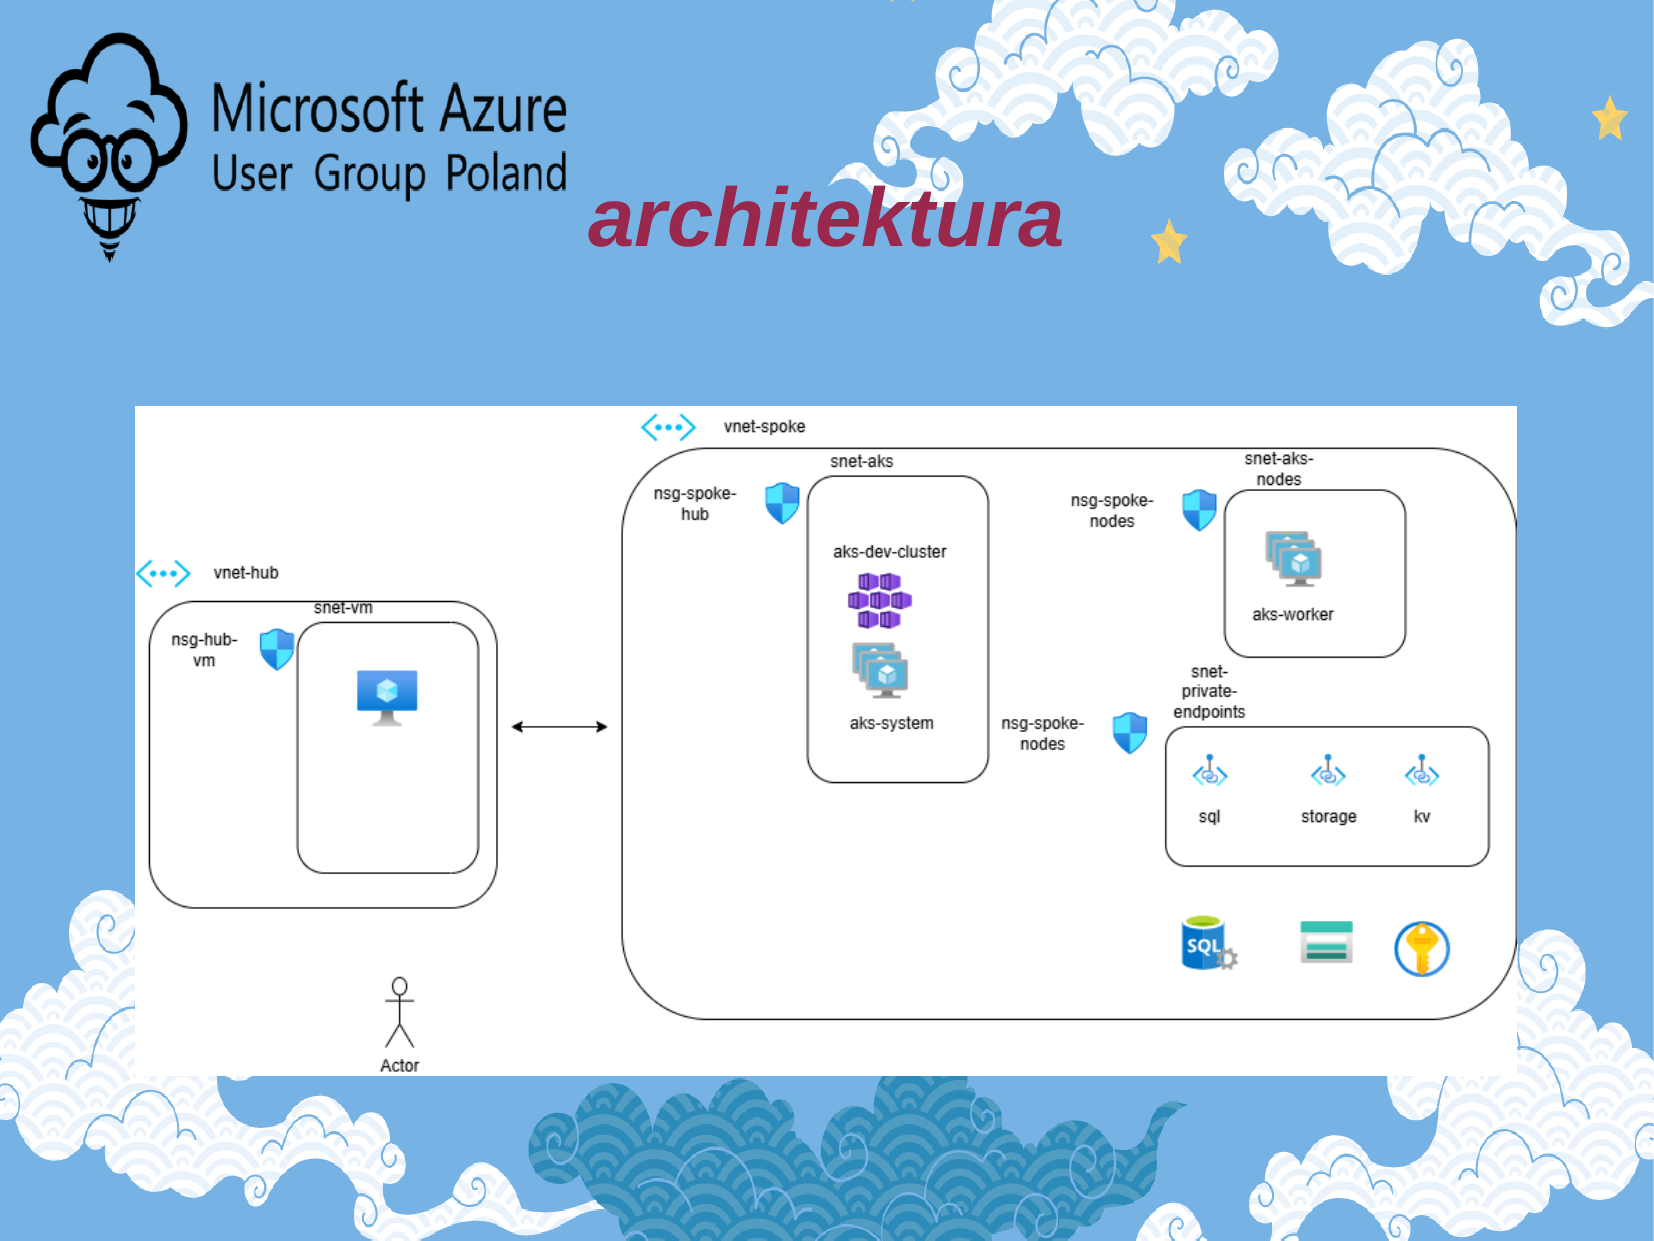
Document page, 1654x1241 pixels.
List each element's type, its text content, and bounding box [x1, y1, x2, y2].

picture [0, 0, 1654, 1241]
title architektura [121, 114, 1533, 322]
